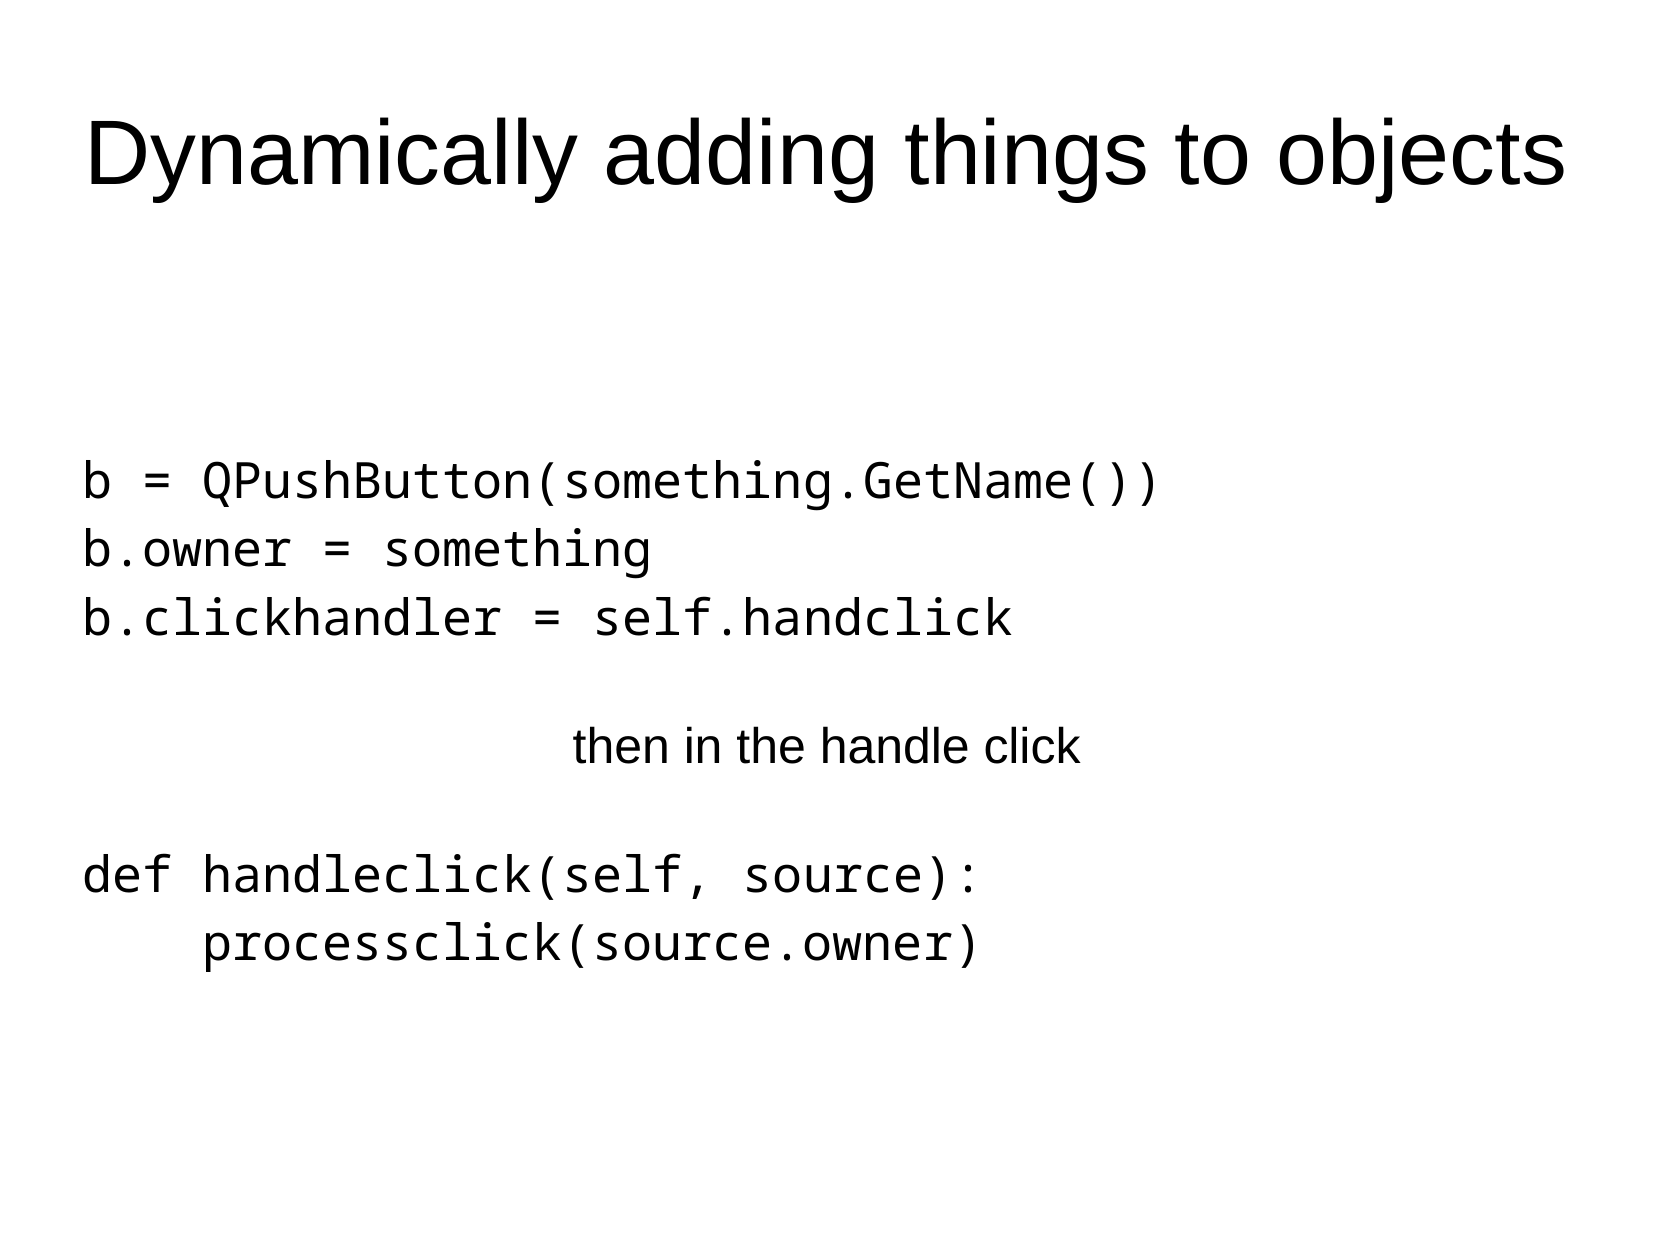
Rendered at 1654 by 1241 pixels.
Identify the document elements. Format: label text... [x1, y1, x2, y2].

subtitle b = QPushButton(something.GetName()) b.owner = something b.clickhandler = self.handclick then in the handle click def handleclick(self, source): processclick(source.owner) [82, 322, 1571, 1042]
title Dynamically adding things to objects [82, 49, 1571, 257]
